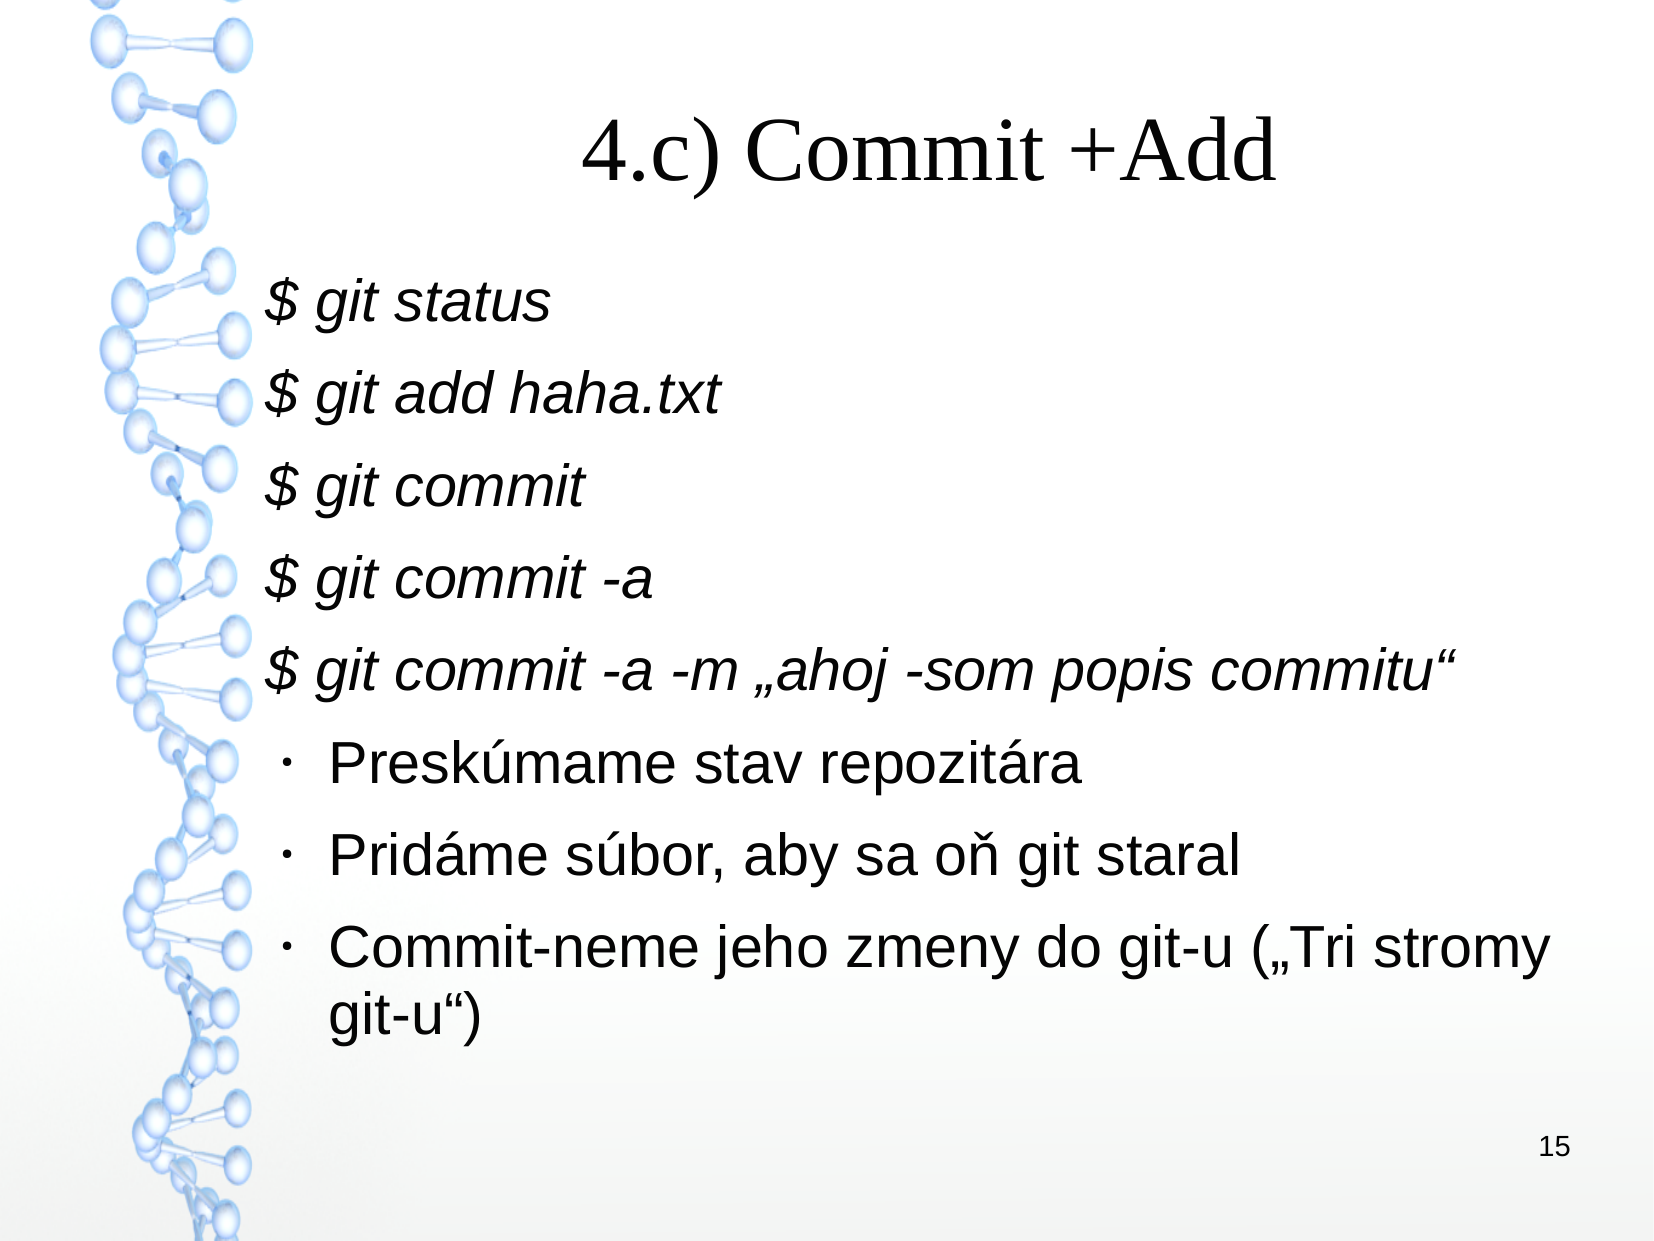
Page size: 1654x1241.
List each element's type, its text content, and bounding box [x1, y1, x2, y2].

title 4.c) Commit +Add [265, 47, 1595, 252]
picture [0, 0, 1654, 1241]
list $ git status $ git add haha.txt $ git commit $ git commit -a $ git commit -a -m „ahoj -som popis commitu“ Preskúmame stav repozitára Pridáme súbor, aby sa oň git staral Commit-neme jeho zmeny do git-u („Tri stromy git-u“) [265, 267, 1595, 1056]
